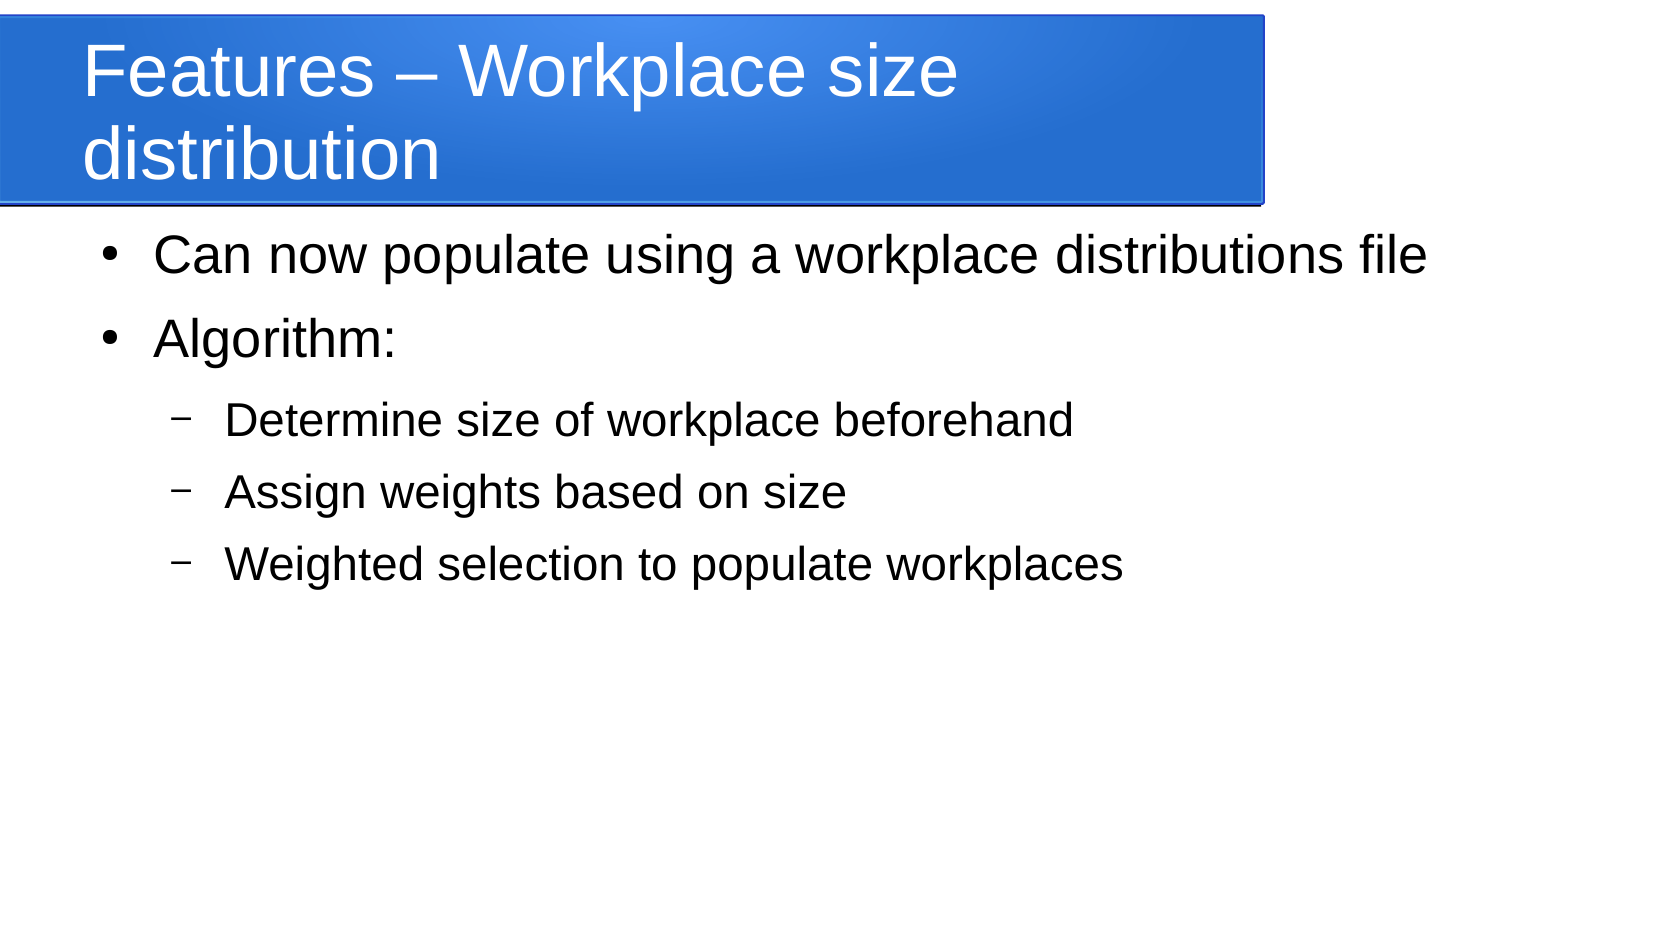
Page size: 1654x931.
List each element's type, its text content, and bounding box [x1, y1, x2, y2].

title Features – Workplace size distribution [82, 29, 1235, 196]
list Can now populate using a workplace distributions file Algorithm: Determine size of workplace beforehand Assign weights based on size Weighted selection to populate workplaces [82, 224, 1571, 764]
